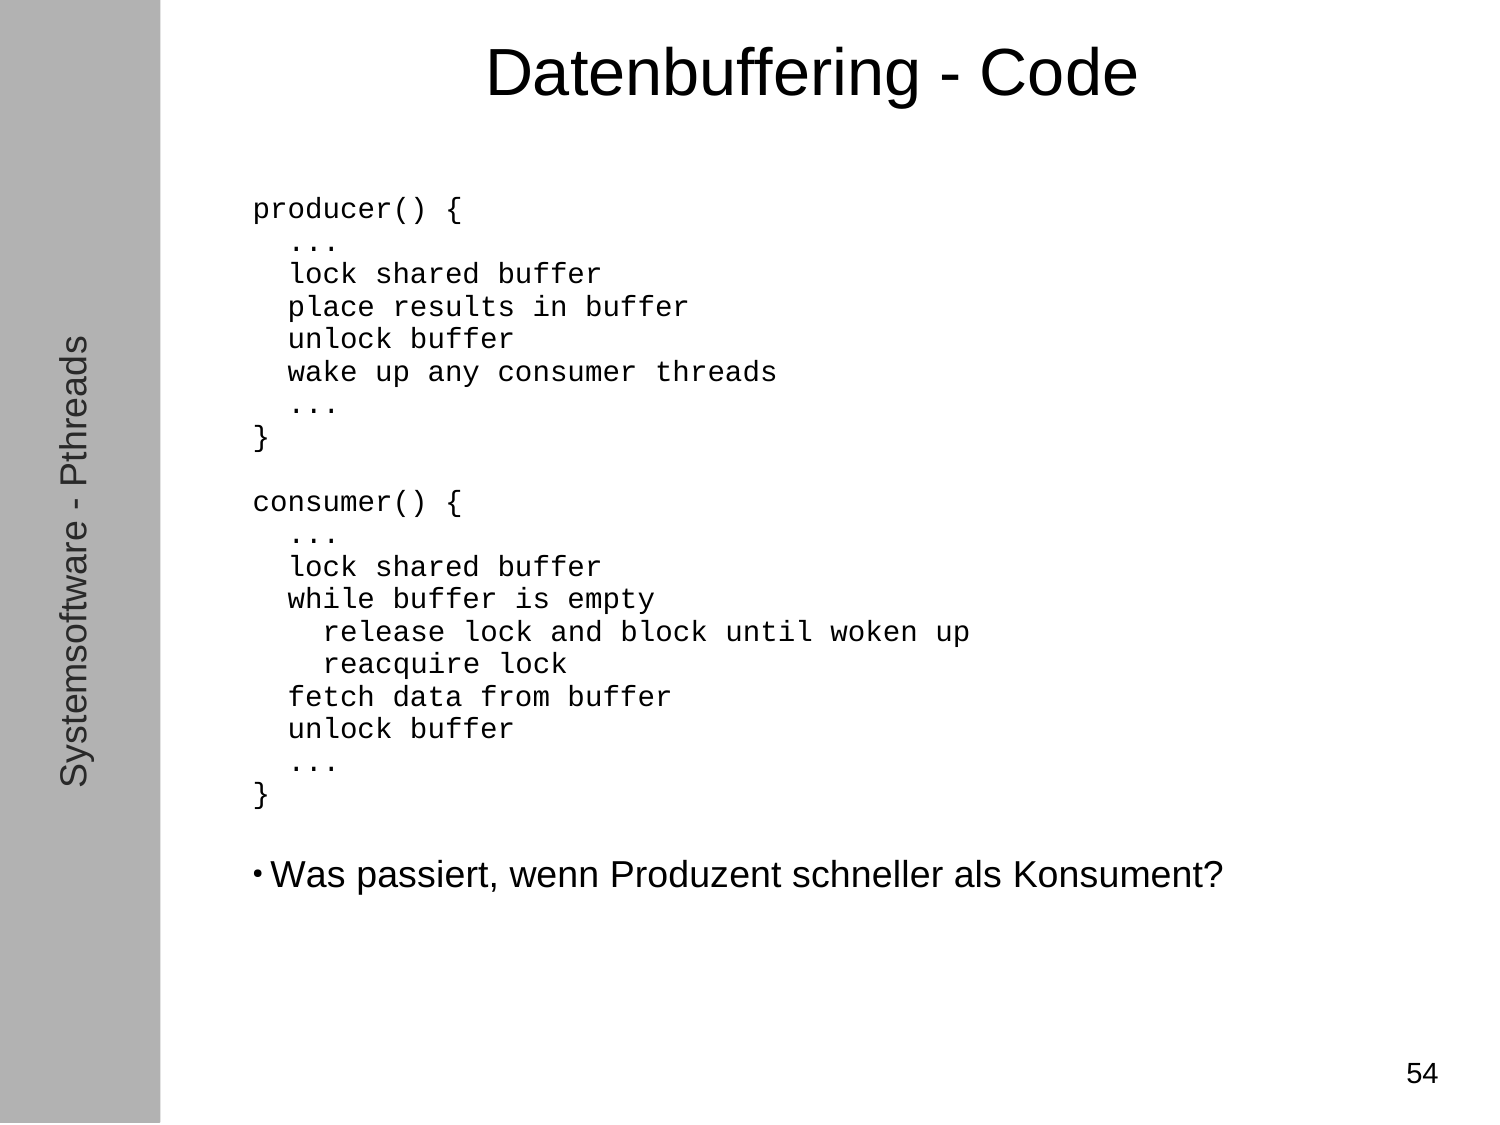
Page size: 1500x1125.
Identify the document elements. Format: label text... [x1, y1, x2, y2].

text_box Datenbuffering - Code [426, 27, 1199, 123]
text_box <number> [1406, 1057, 1500, 1106]
text_box producer() { ... lock shared buffer place results in buffer unlock buffer wake up any consumer threads ... } consumer() { ... lock shared buffer while buffer is empty release lock and block until woken up reacquire lock fetch data from buffer unlock buffer ... } Was passiert, wenn Produzent schneller als Konsument? [237, 187, 1448, 983]
text_box [0, 0, 160, 1123]
text_box Systemsoftware - Pthreads [47, 1, 121, 1124]
